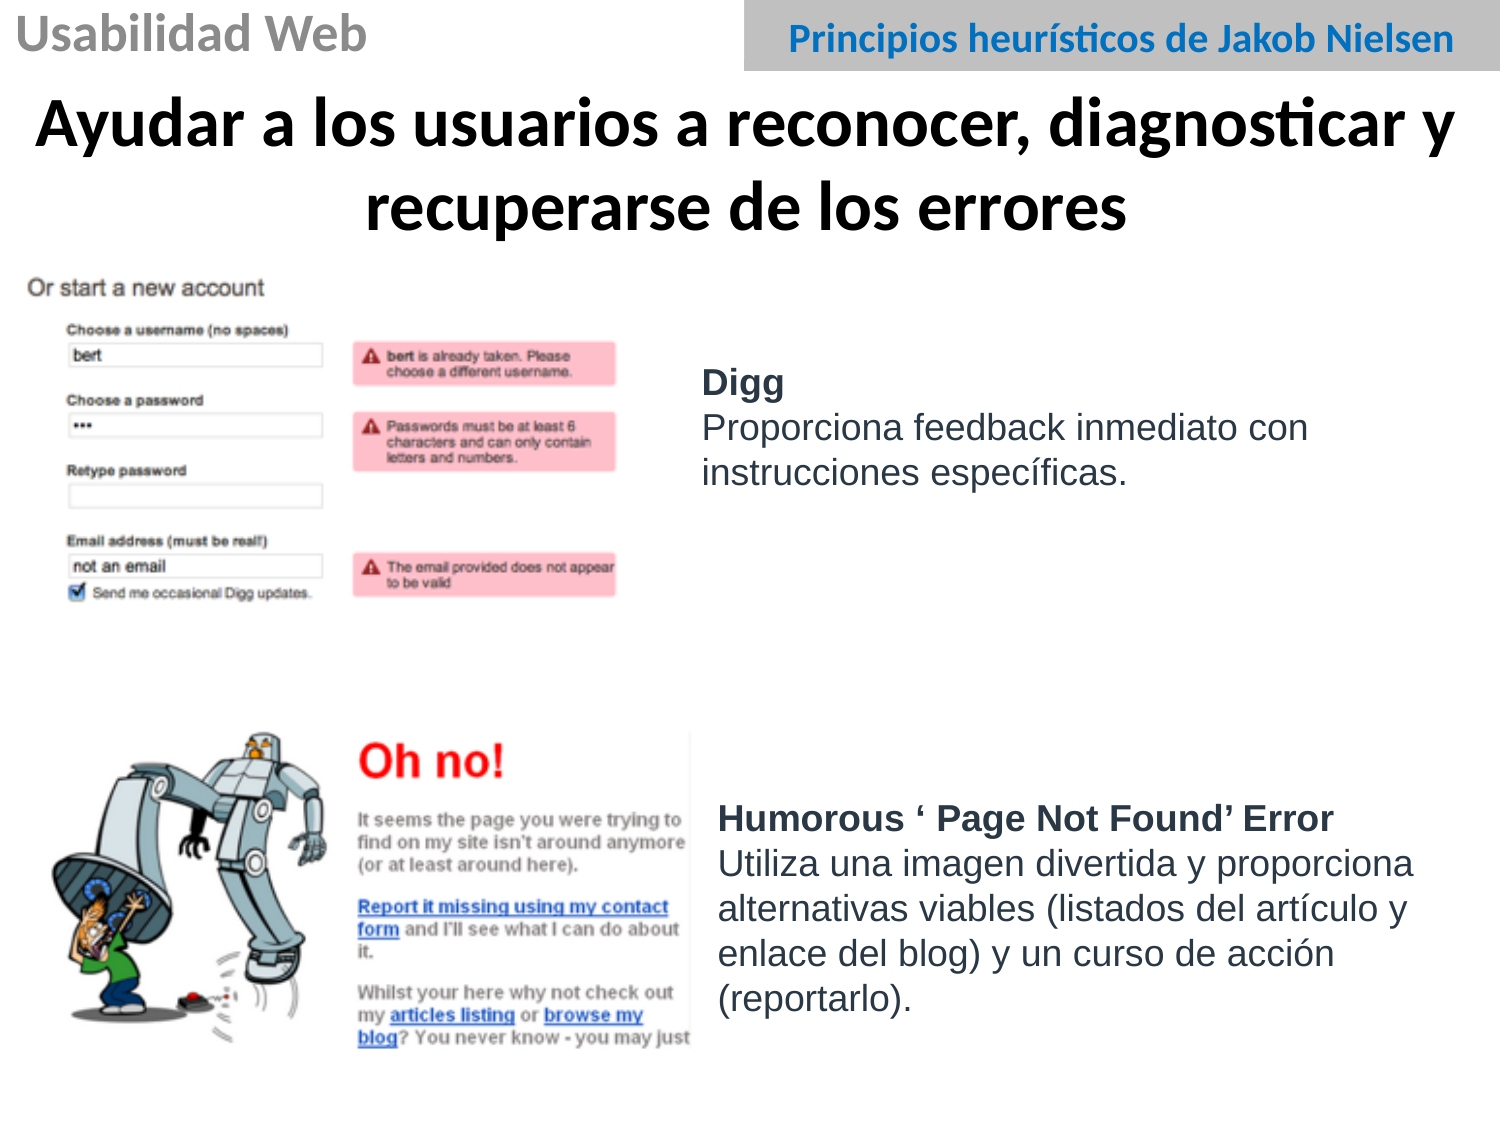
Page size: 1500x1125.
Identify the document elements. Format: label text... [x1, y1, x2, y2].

text_box Humorous ‘ Page Not Found’ Error Utiliza una imagen divertida y proporciona alternativas viables (listados del artículo y enlace del blog) y un curso de acción (reportarlo). [702, 786, 1453, 1027]
text_box Digg Proporciona feedback inmediato con instrucciones específicas. [686, 350, 1341, 501]
picture [18, 267, 632, 632]
title Principios heurísticos de Jakob Nielsen [744, 0, 1500, 71]
picture [25, 715, 703, 1084]
title Ayudar a los usuarios a reconocer, diagnosticar y recuperarse de los errores [11, 66, 1483, 254]
title Usabilidad Web [0, 0, 745, 60]
